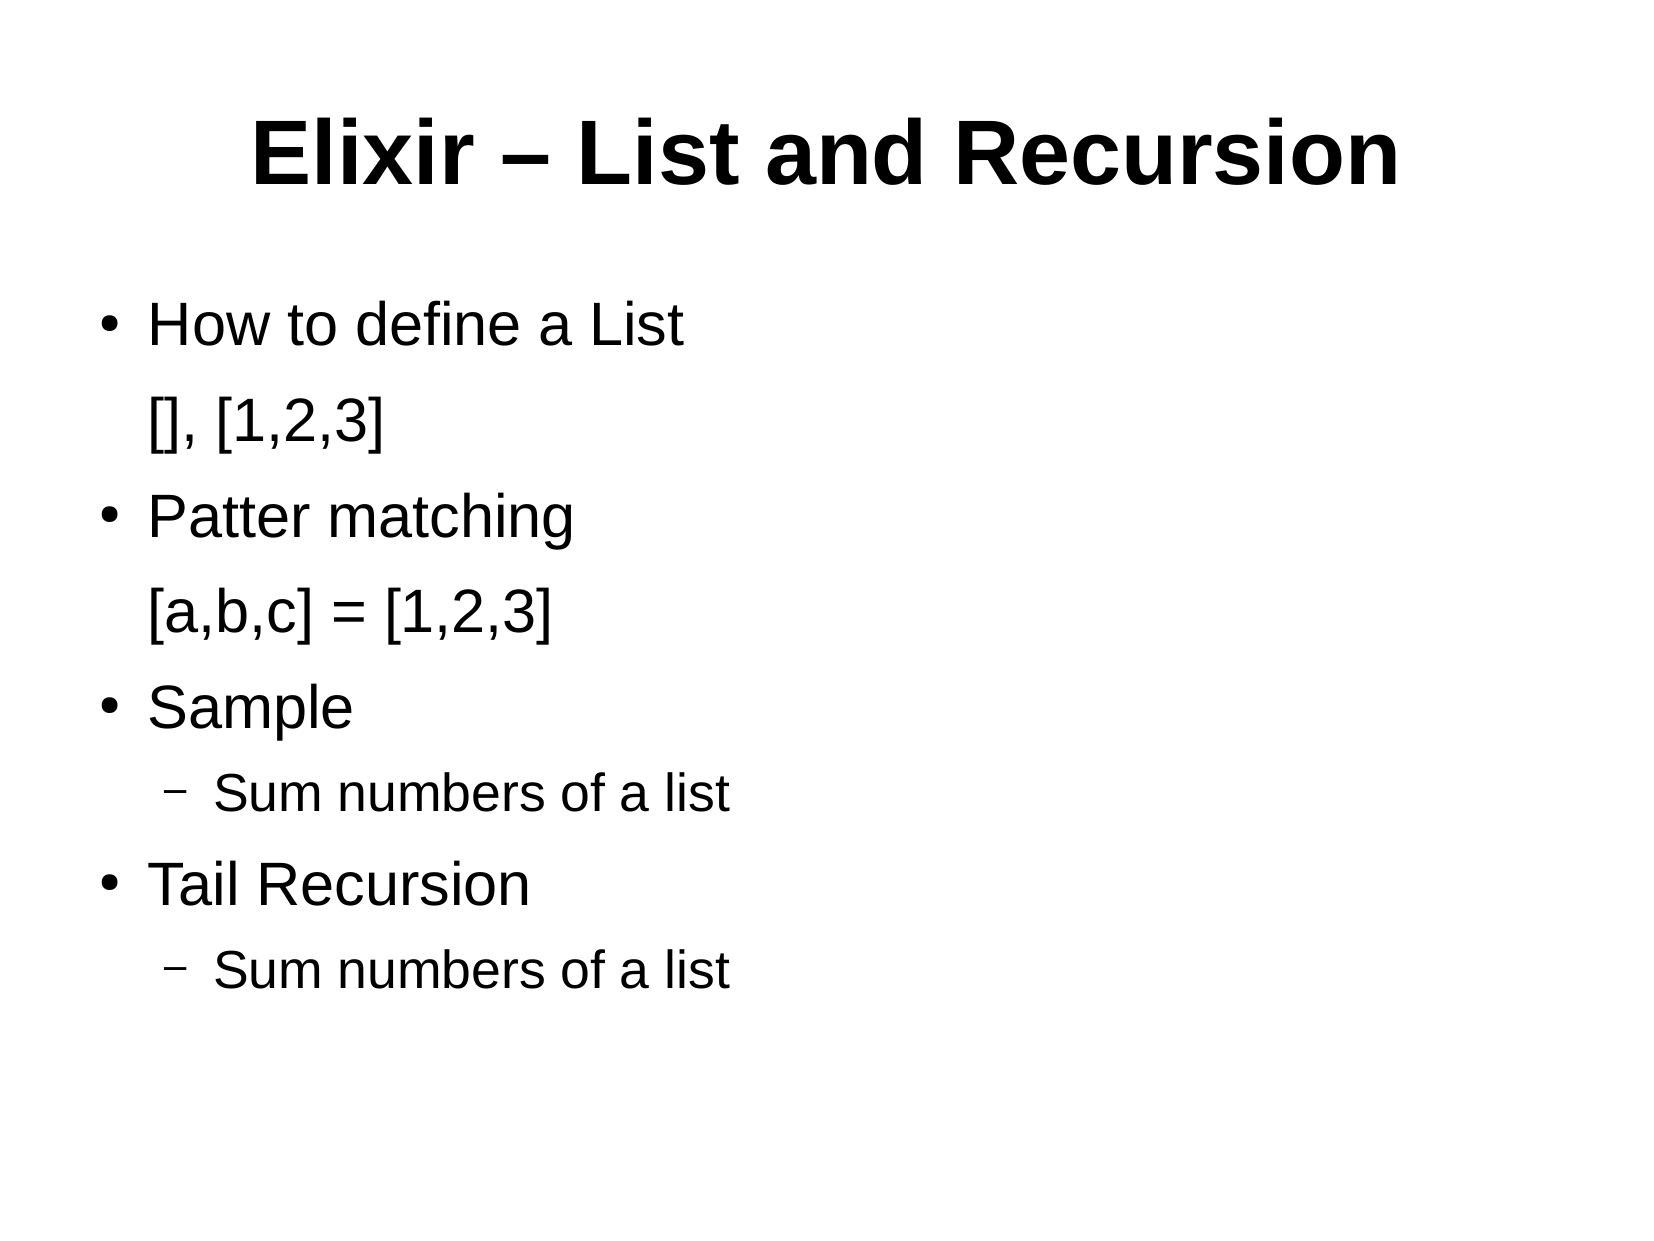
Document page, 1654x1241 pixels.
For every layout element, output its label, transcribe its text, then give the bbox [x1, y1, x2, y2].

list How to define a List [], [1,2,3] Patter matching [a,b,c] = [1,2,3] Sample Sum numbers of a list Tail Recursion Sum numbers of a list [82, 290, 1571, 1010]
title Elixir – List and Recursion [82, 49, 1571, 257]
